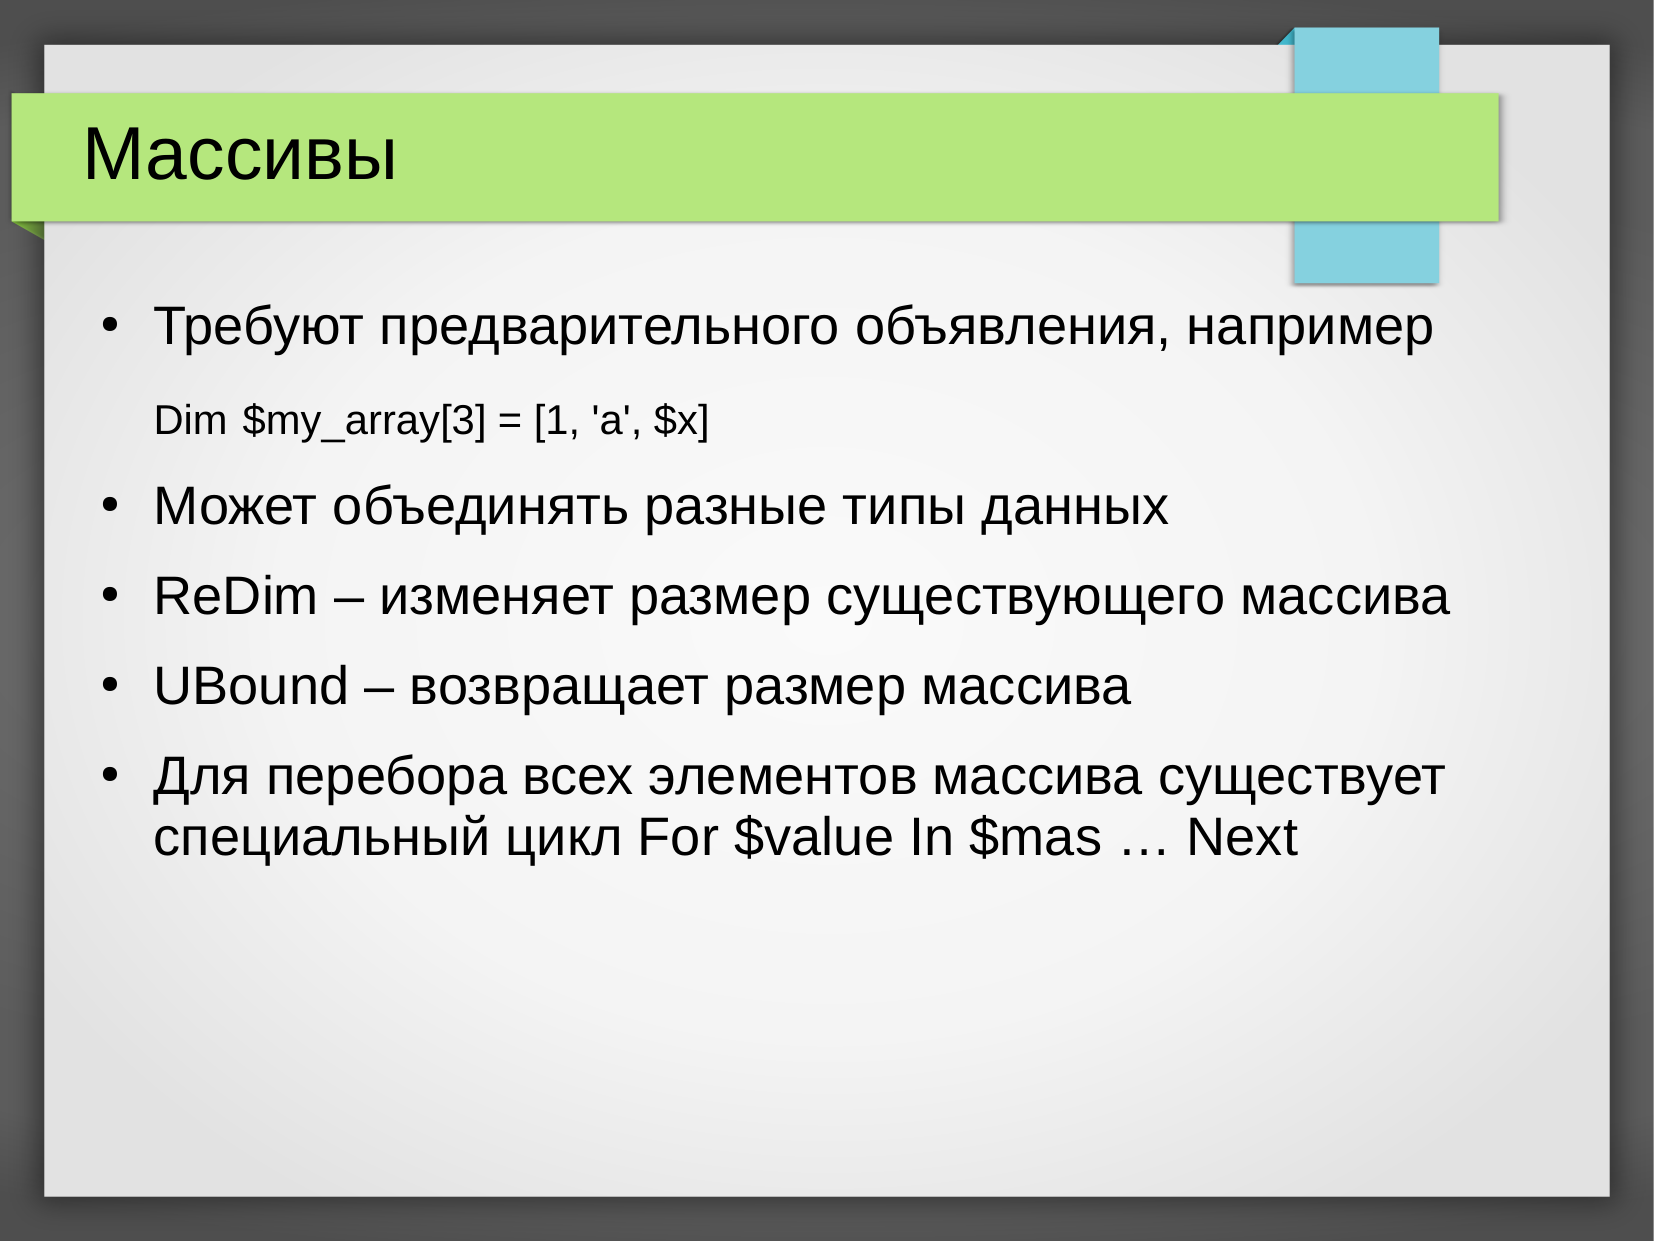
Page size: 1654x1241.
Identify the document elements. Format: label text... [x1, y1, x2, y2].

title Массивы [82, 94, 1264, 213]
picture [0, 0, 1654, 1241]
list Требуют предварительного объявления, например Dim $my_array[3] = [1, 'a', $x] Может объединять разные типы данных ReDim – изменяет размер существующего массива UBound – возвращает размер массива Для перебора всех элементов массива существует специальный цикл For $value In $mas … Next [82, 295, 1571, 1158]
